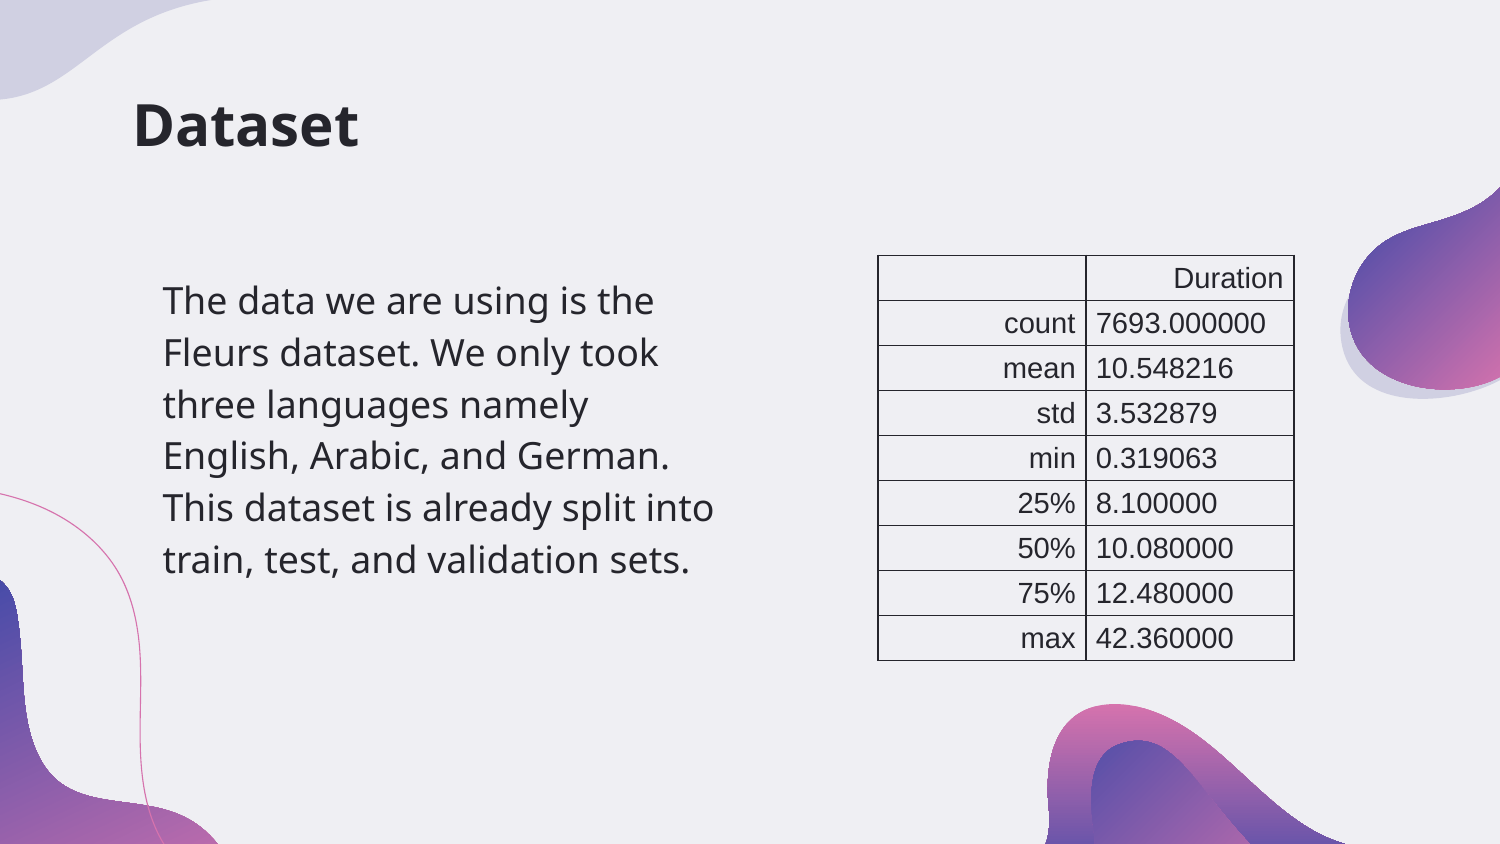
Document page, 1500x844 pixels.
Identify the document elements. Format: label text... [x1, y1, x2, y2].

table_cell mean [879, 346, 1085, 390]
table_cell 25% [879, 481, 1085, 525]
table_cell 12.480000 [1087, 571, 1293, 615]
title Dataset [116, 72, 1383, 167]
table_cell 3.532879 [1087, 391, 1293, 435]
table_cell count [879, 301, 1085, 345]
table_cell 50% [879, 526, 1085, 570]
table_cell min [879, 436, 1085, 480]
table_cell std [879, 391, 1085, 435]
table_cell 10.548216 [1087, 346, 1293, 390]
table_header Duration [1087, 256, 1293, 300]
table_cell max [879, 616, 1085, 660]
table_cell 10.080000 [1087, 526, 1293, 570]
table_cell 8.100000 [1087, 481, 1293, 525]
list The data we are using is the Fleurs dataset. We only took three languages namely English, Arabic, and German. This dataset is already split into train, test, and validation sets. [147, 255, 750, 536]
table_cell 75% [879, 571, 1085, 615]
table_cell 0.319063 [1087, 436, 1293, 480]
table_cell 42.360000 [1087, 616, 1293, 660]
table_header [879, 256, 1085, 300]
table_cell 7693.000000 [1087, 301, 1293, 345]
